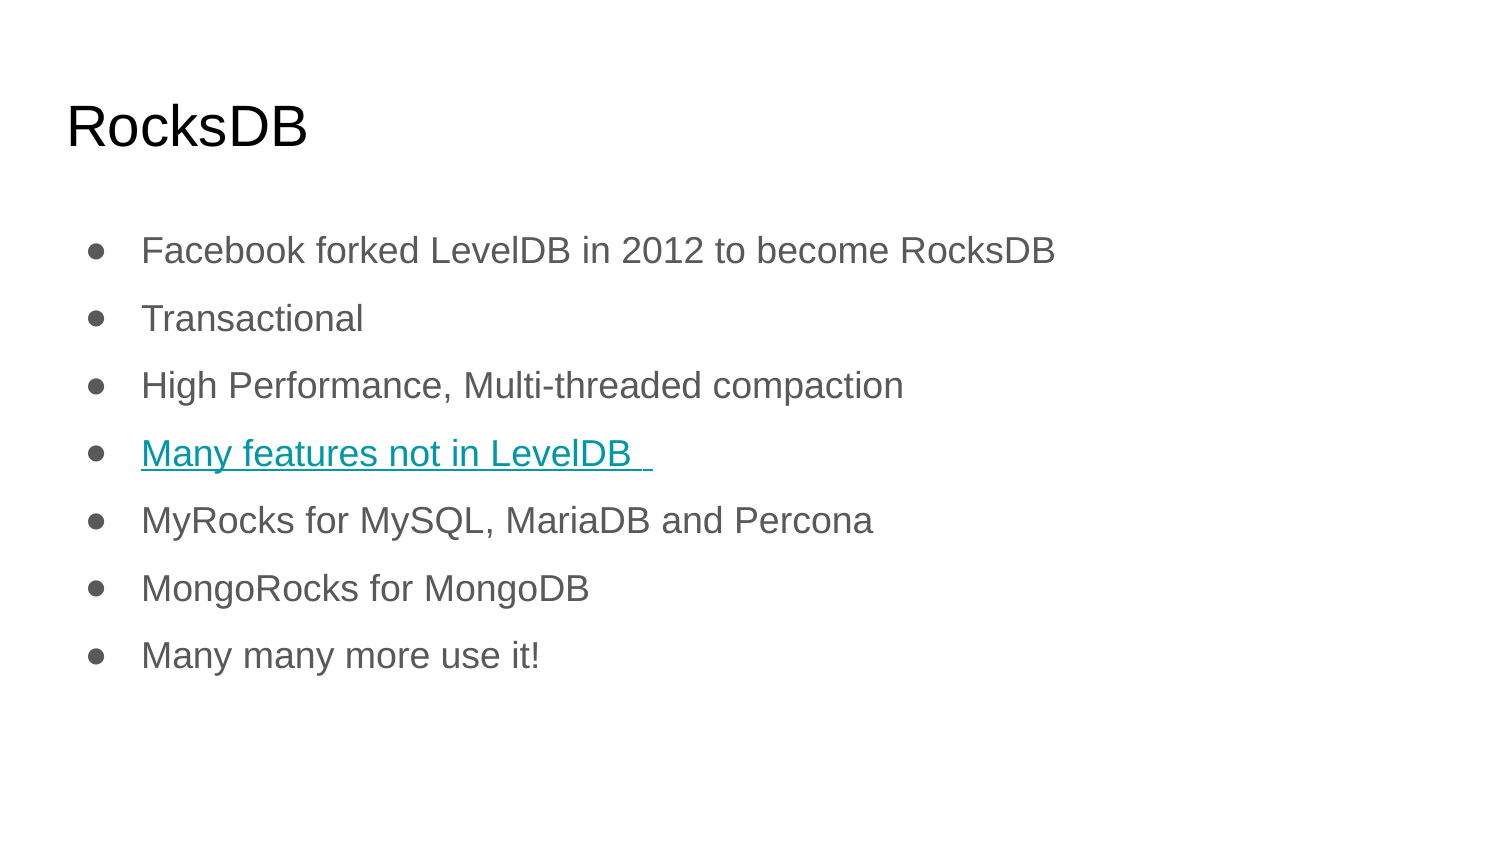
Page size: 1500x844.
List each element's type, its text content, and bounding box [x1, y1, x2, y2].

title RocksDB [51, 72, 1449, 167]
list Facebook forked LevelDB in 2012 to become RocksDB Transactional High Performance, Multi-threaded compaction Many features not in LevelDB MyRocks for MySQL, MariaDB and Percona MongoRocks for MongoDB Many many more use it! [51, 189, 1449, 816]
